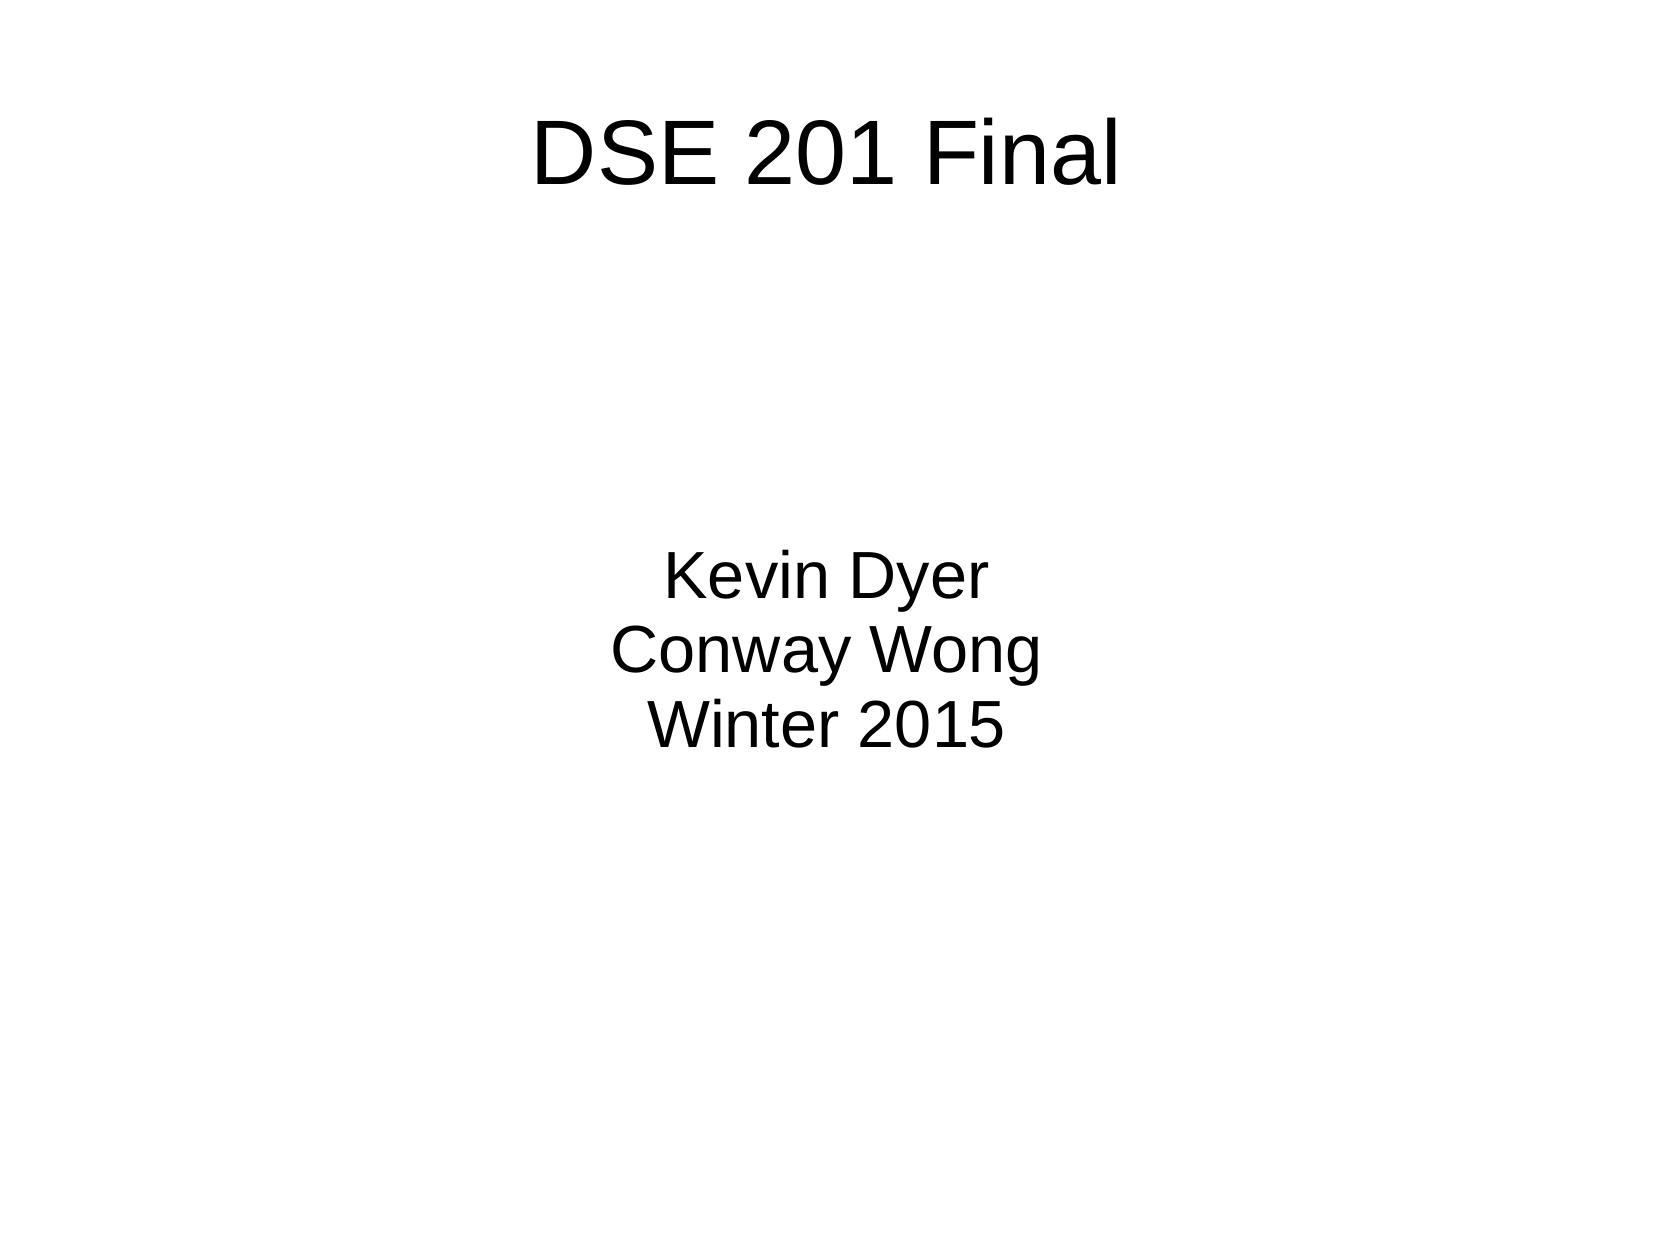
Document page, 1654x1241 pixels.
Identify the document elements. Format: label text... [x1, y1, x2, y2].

subtitle Kevin Dyer Conway Wong Winter 2015 [82, 290, 1571, 1010]
title DSE 201 Final [82, 49, 1571, 257]
